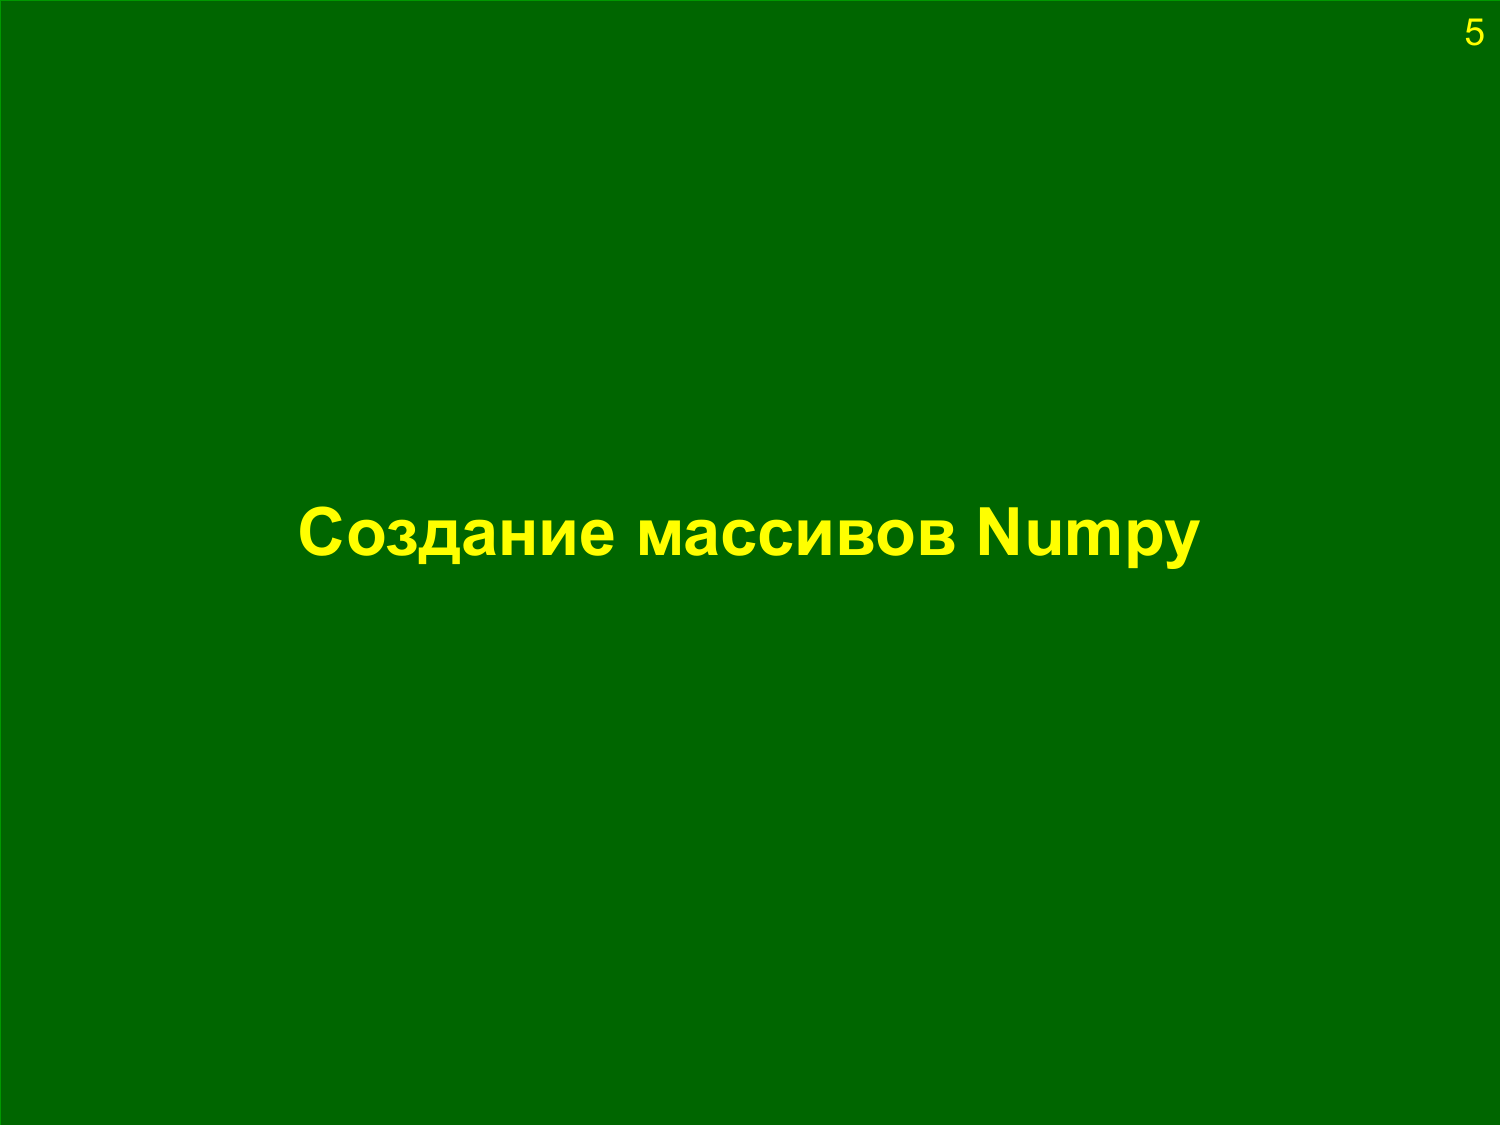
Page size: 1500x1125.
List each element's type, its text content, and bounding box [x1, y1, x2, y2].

title Создание массивов Numpy [75, 419, 1426, 645]
